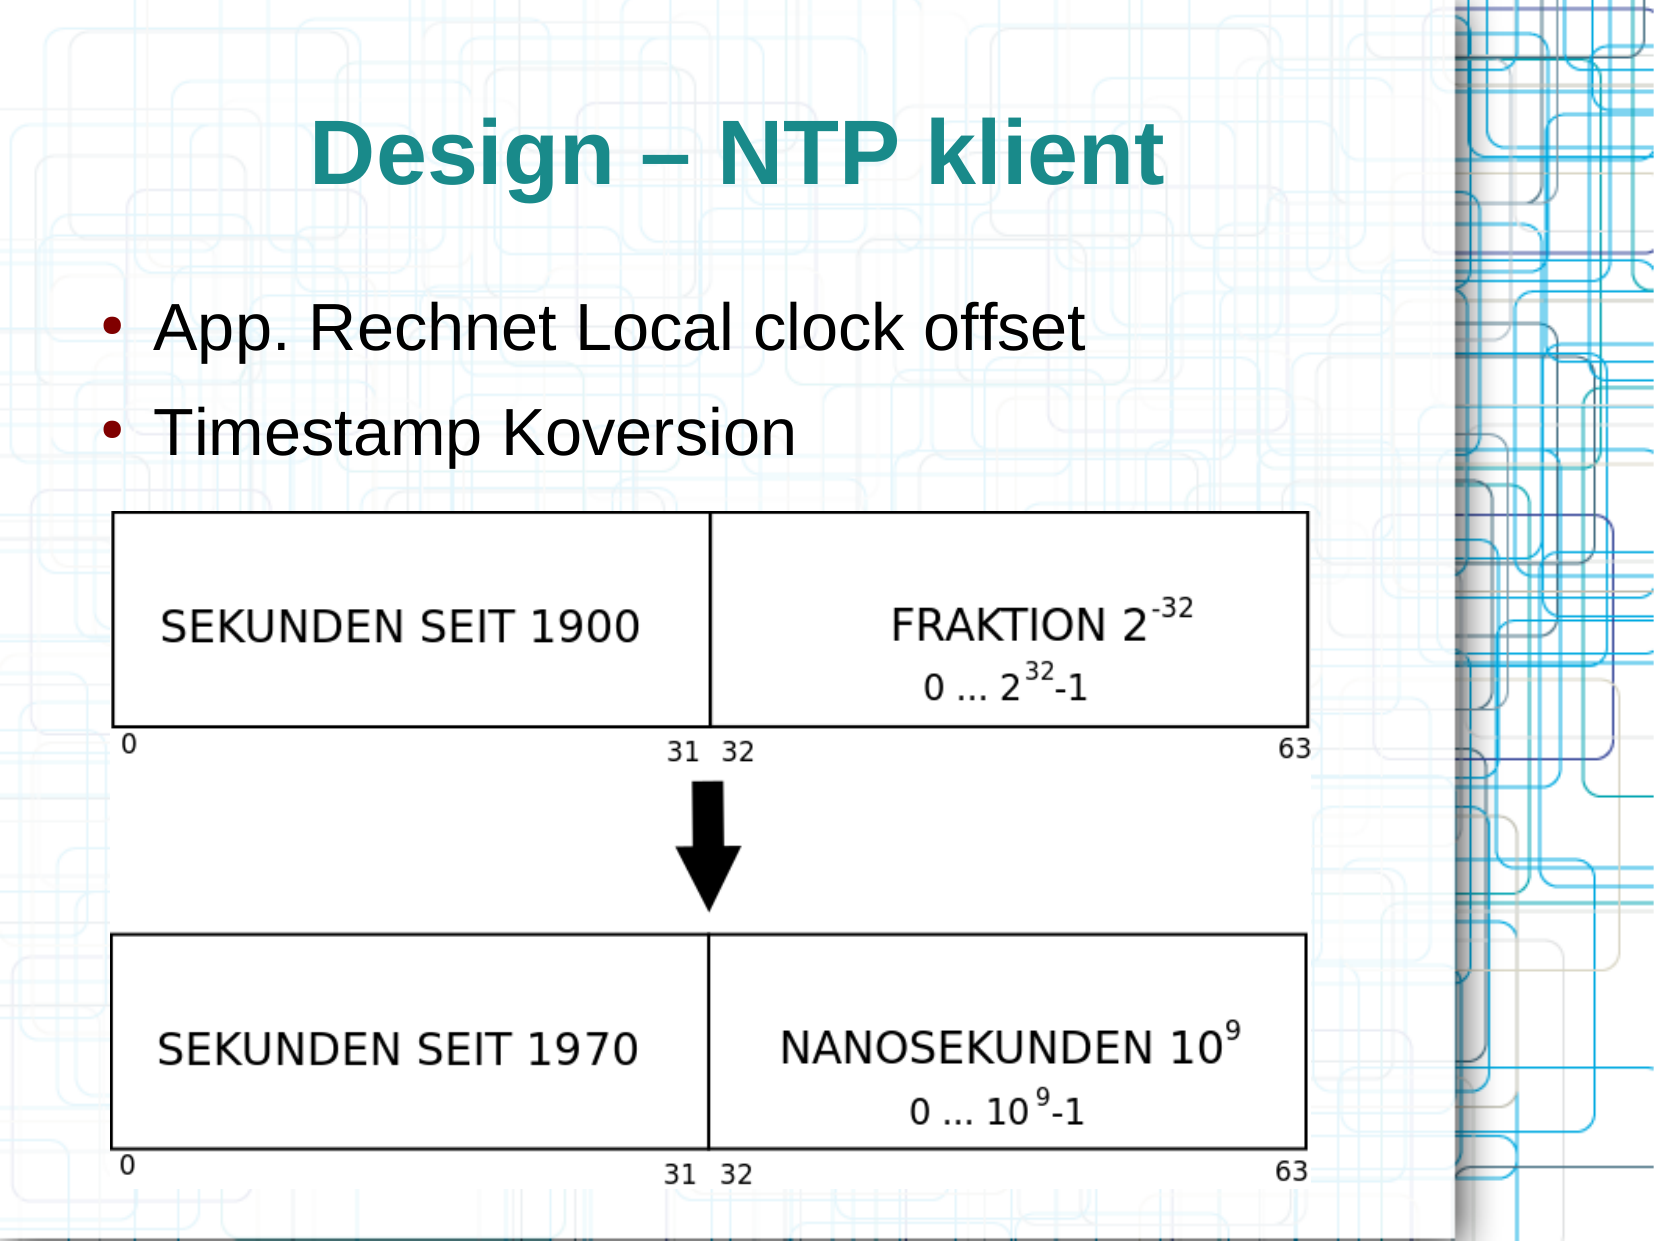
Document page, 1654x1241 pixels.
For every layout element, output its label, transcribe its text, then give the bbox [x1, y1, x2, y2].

title Design – NTP klient [59, 56, 1418, 250]
picture [0, 0, 1654, 1241]
list App. Rechnet Local clock offset Timestamp Koversion [82, 290, 1418, 1094]
